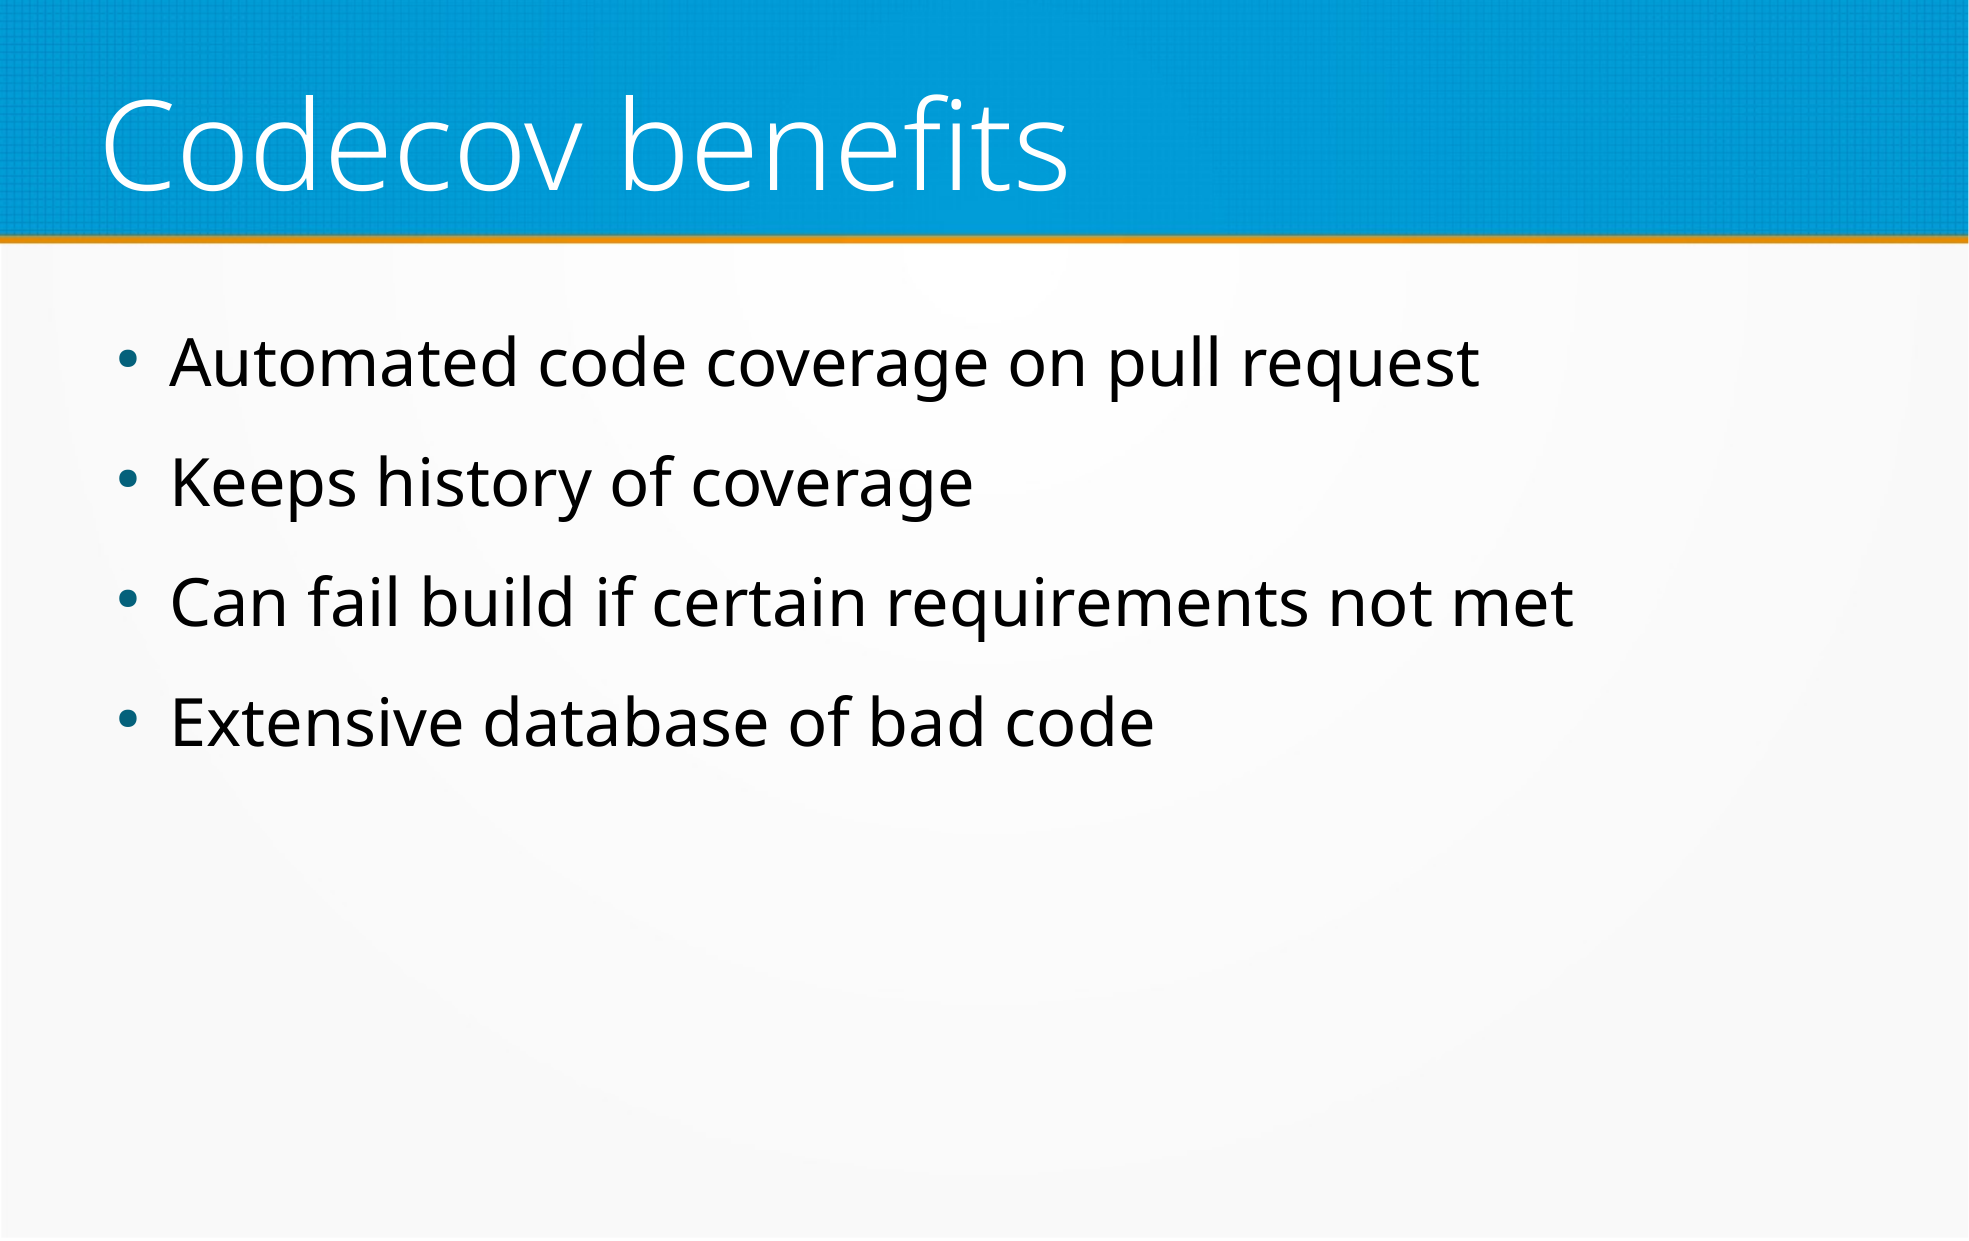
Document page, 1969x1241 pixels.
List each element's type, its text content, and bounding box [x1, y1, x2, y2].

title Codecov benefits [98, 19, 1870, 227]
picture [0, 233, 1969, 1241]
list Automated code coverage on pull request Keeps history of coverage Can fail build if certain requirements not met Extensive database of bad code [98, 315, 1861, 1081]
